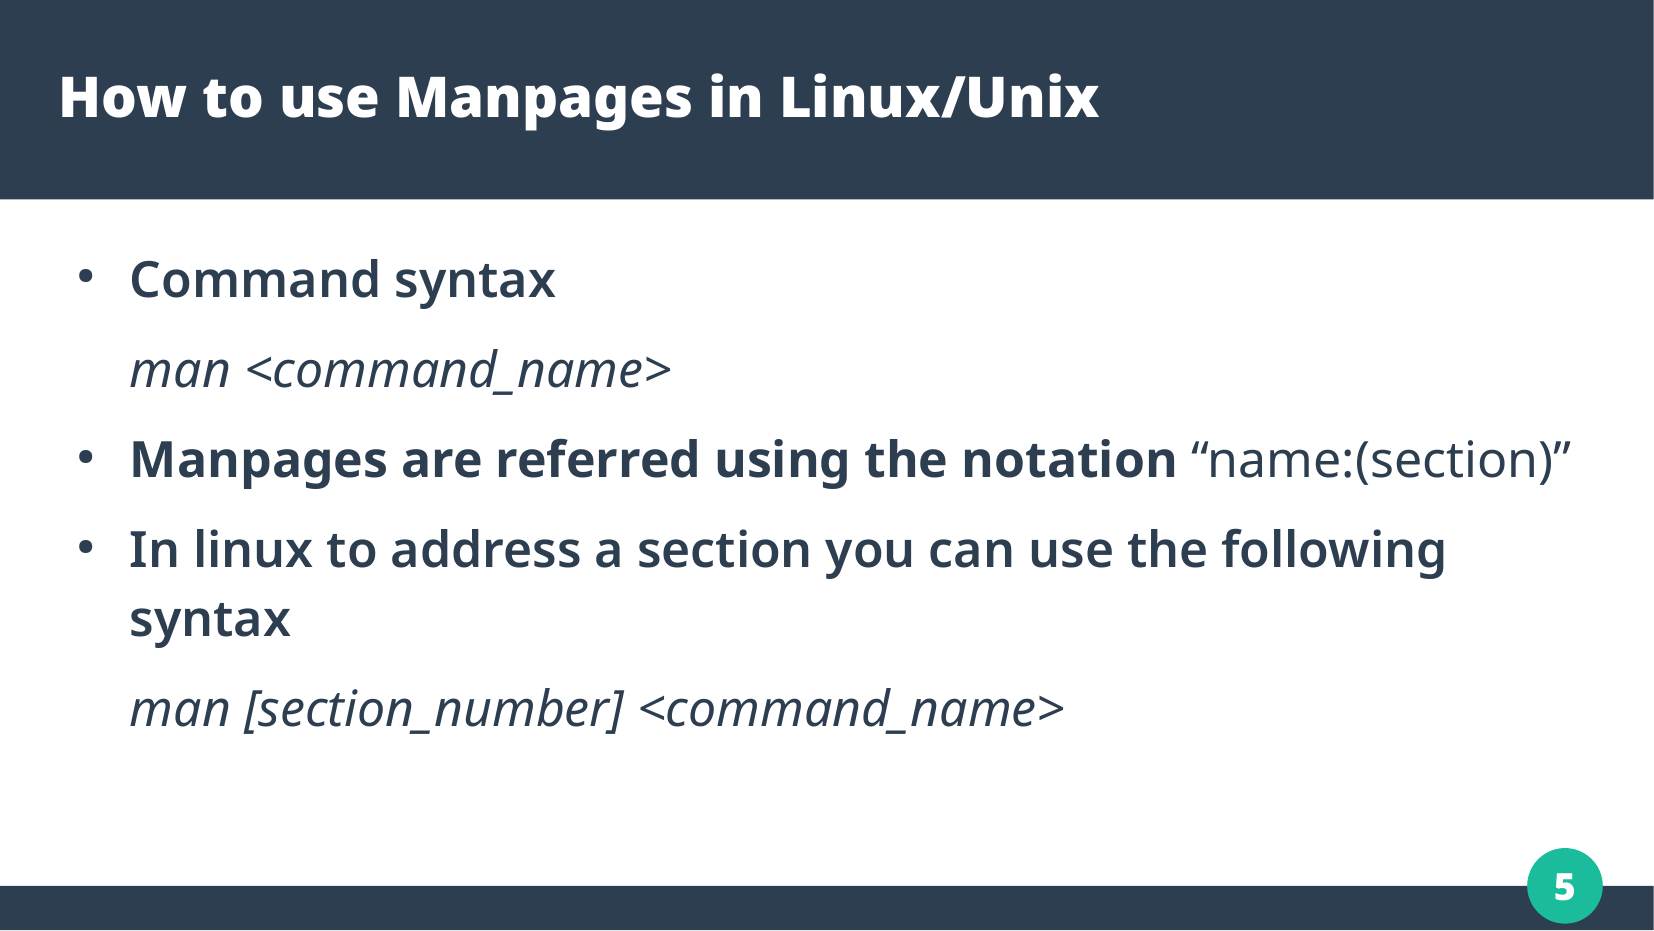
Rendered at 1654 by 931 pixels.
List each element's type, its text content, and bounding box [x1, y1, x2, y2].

title How to use Manpages in Linux/Unix [59, 37, 1595, 155]
list Command syntax man <command_name> Manpages are referred using the notation “name:(section)” In linux to address a section you can use the following syntax man [section_number] <command_name> [59, 243, 1595, 864]
